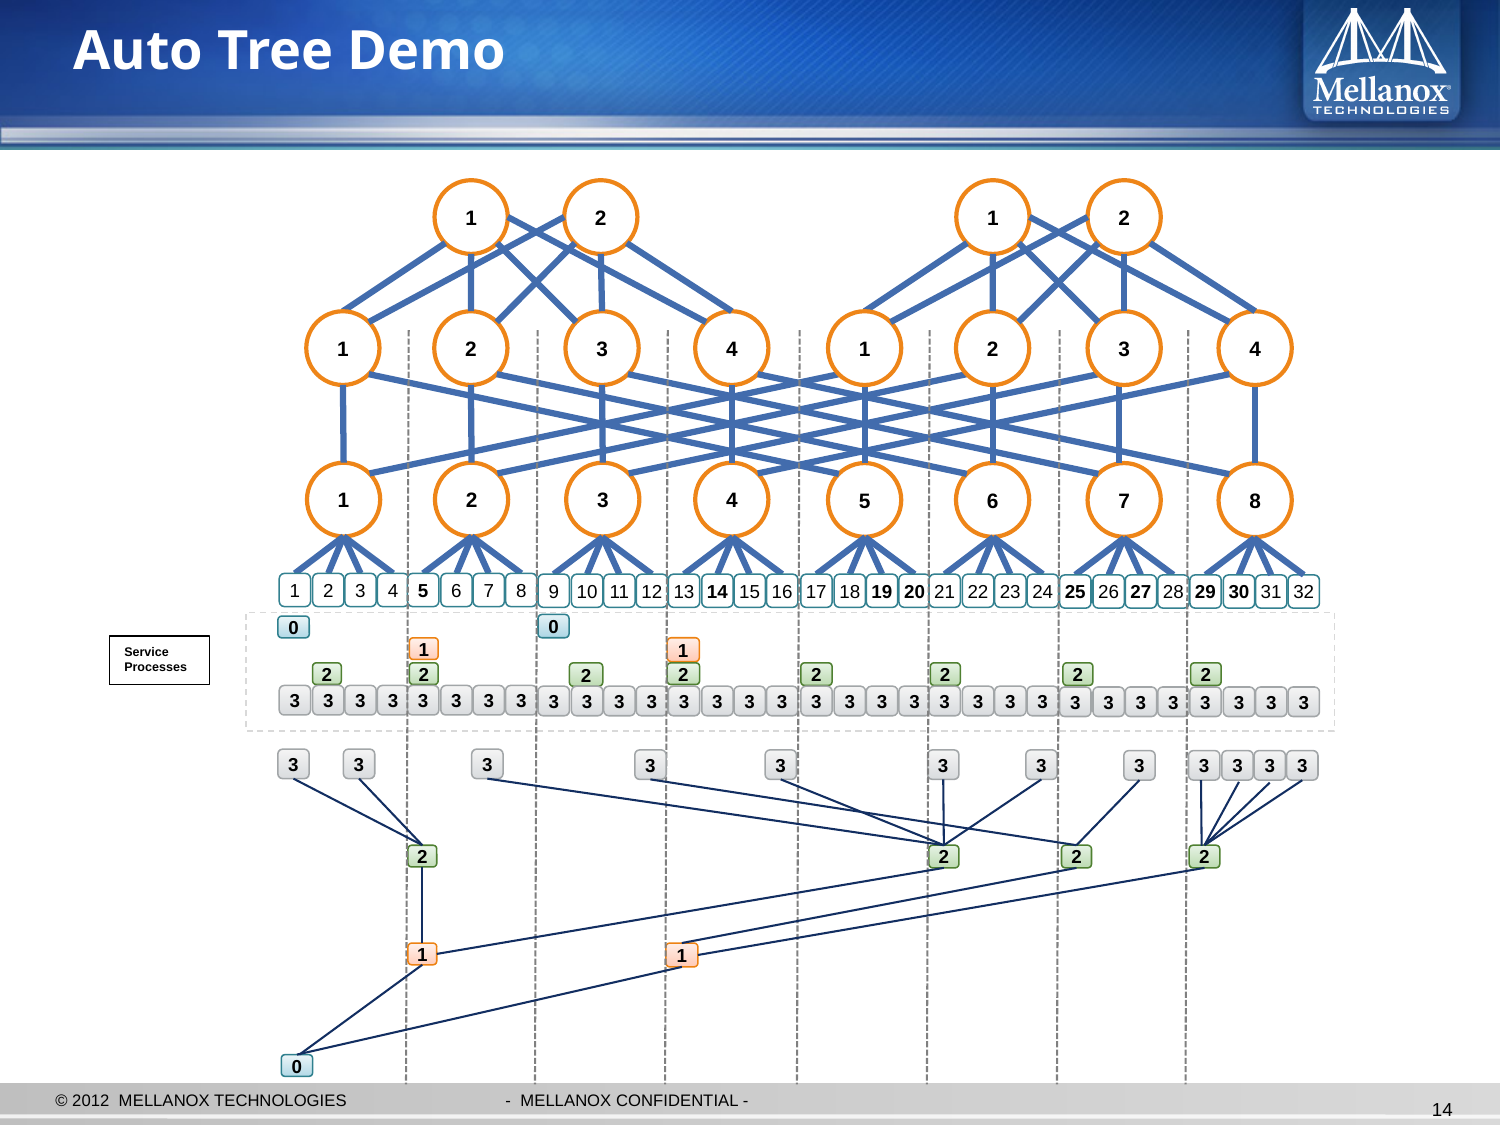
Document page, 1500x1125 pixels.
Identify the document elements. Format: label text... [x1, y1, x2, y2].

text_box 2 [800, 662, 833, 686]
picture [0, 0, 1500, 150]
text_box 2 [928, 845, 959, 868]
text_box 3 [1157, 686, 1190, 717]
text_box 3 [634, 749, 667, 780]
text_box 2 [312, 573, 344, 607]
text_box 20 [898, 574, 929, 608]
text_box 3 [636, 686, 668, 716]
text_box 2 [564, 180, 638, 254]
text_box 1 [956, 180, 1030, 254]
text_box 15 [733, 574, 766, 608]
text_box 3 [927, 749, 959, 780]
text_box 3 [277, 749, 310, 779]
text_box 2 [407, 845, 437, 867]
text_box 3 [344, 573, 377, 607]
text_box 2 [667, 662, 700, 685]
text_box 4 [377, 573, 407, 607]
text_box 2 [930, 662, 961, 686]
text_box 24 [1027, 574, 1059, 608]
text_box 3 [571, 686, 603, 716]
text_box 26 [1092, 574, 1125, 609]
text_box 3 [866, 686, 898, 716]
text_box 4 [1218, 311, 1292, 385]
text_box 2 [434, 462, 509, 536]
text_box 3 [834, 686, 866, 716]
text_box 1 [409, 637, 439, 660]
text_box 3 [1223, 686, 1255, 717]
text_box 1 [665, 943, 698, 967]
text_box 2 [569, 662, 603, 687]
text_box 1 [279, 573, 311, 607]
text_box 3 [473, 685, 505, 715]
text_box 3 [800, 686, 833, 716]
text_box Service Processes [109, 636, 209, 685]
text_box 8 [505, 573, 537, 607]
text_box 6 [955, 463, 1030, 537]
text_box 3 [377, 685, 407, 715]
title Auto Tree Demo [58, 0, 1268, 129]
text_box 3 [1286, 750, 1318, 781]
text_box 19 [866, 574, 898, 608]
text_box 3 [928, 686, 961, 716]
text_box 3 [1188, 750, 1220, 781]
text_box 3 [565, 311, 639, 385]
text_box 8 [1218, 463, 1292, 537]
text_box 3 [1189, 686, 1222, 717]
text_box 3 [344, 685, 377, 715]
text_box 18 [834, 574, 866, 608]
text_box 29 [1189, 574, 1222, 609]
text_box 1 [306, 462, 381, 536]
text_box 30 [1223, 574, 1255, 609]
text_box 3 [766, 686, 798, 716]
text_box 16 [766, 574, 798, 608]
text_box 3 [1092, 686, 1125, 717]
text_box 5 [407, 573, 439, 607]
text_box 3 [603, 686, 636, 716]
text_box 1 [306, 311, 380, 385]
text_box 3 [1254, 750, 1286, 781]
text_box 3 [668, 686, 700, 716]
text_box 12 [636, 574, 668, 608]
text_box 3 [1027, 686, 1059, 716]
text_box 2 [1190, 662, 1222, 686]
text_box 5 [828, 463, 902, 537]
text_box 3 [898, 686, 928, 716]
text_box 3 [994, 686, 1027, 716]
text_box 3 [962, 686, 994, 716]
text_box 14 [701, 574, 734, 608]
text_box 1 [407, 943, 437, 965]
text_box 2 [1087, 180, 1161, 254]
text_box 4 [695, 462, 769, 537]
text_box 28 [1157, 574, 1189, 609]
text_box 22 [962, 574, 994, 608]
text_box 31 [1255, 574, 1287, 609]
text_box 10 [571, 574, 603, 608]
text_box 7 [1087, 463, 1161, 537]
text_box 3 [279, 685, 311, 715]
text_box 4 [695, 311, 769, 385]
text_box 1 [828, 311, 902, 385]
text_box 3 [440, 685, 473, 715]
text_box 3 [1123, 750, 1156, 781]
text_box 32 [1288, 574, 1320, 609]
text_box 11 [603, 574, 636, 608]
text_box 2 [1189, 845, 1220, 868]
text_box 6 [440, 573, 473, 607]
text_box 25 [1059, 574, 1091, 609]
text_box 3 [566, 462, 640, 537]
text_box 7 [473, 573, 505, 607]
text_box 2 [1062, 662, 1093, 686]
text_box 17 [800, 574, 833, 608]
text_box 0 [281, 1054, 313, 1077]
text_box 2 [409, 662, 439, 685]
text_box 3 [1125, 686, 1157, 717]
text_box 2 [955, 311, 1030, 385]
text_box 3 [505, 685, 537, 715]
text_box 23 [994, 574, 1027, 608]
text_box 3 [1059, 686, 1091, 717]
text_box 2 [434, 311, 508, 385]
text_box 21 [928, 574, 961, 608]
text_box 27 [1125, 574, 1157, 609]
text_box 0 [277, 616, 310, 638]
text_box 2 [312, 662, 342, 685]
text_box 2 [1061, 845, 1092, 868]
text_box 3 [733, 686, 766, 716]
text_box 9 [538, 574, 570, 608]
text_box 3 [1025, 749, 1058, 780]
text_box 13 [668, 574, 700, 608]
text_box 3 [471, 749, 504, 779]
text_box 3 [765, 749, 797, 780]
text_box 3 [1255, 686, 1287, 717]
text_box 0 [537, 614, 570, 638]
text_box 1 [667, 637, 700, 662]
text_box 3 [312, 685, 344, 715]
text_box 3 [1087, 311, 1161, 385]
text_box 3 [1288, 686, 1320, 717]
text_box 3 [538, 686, 570, 716]
text_box 1 [434, 180, 508, 254]
text_box 3 [407, 685, 439, 715]
text_box 3 [343, 749, 375, 779]
text_box 3 [1221, 750, 1254, 781]
text_box 3 [701, 686, 734, 716]
